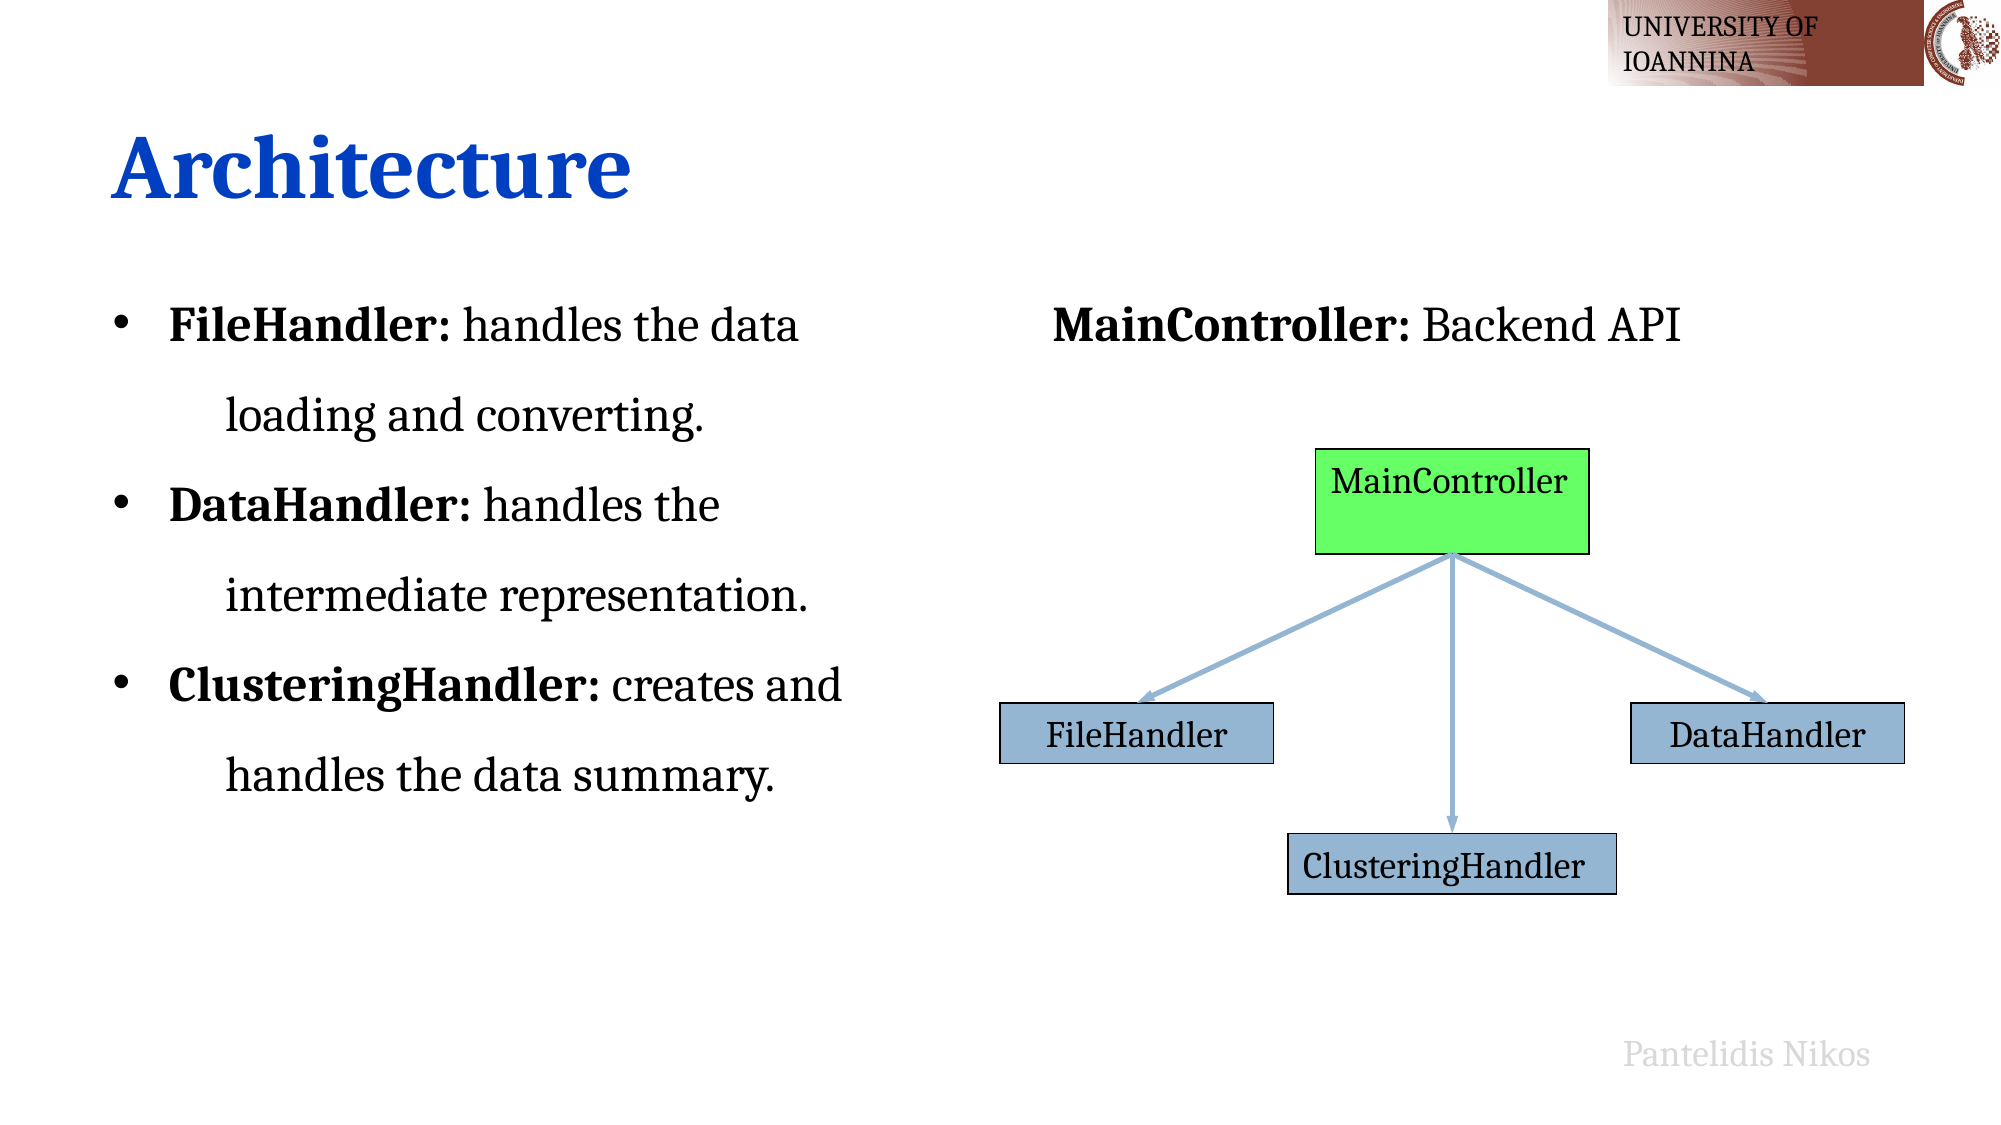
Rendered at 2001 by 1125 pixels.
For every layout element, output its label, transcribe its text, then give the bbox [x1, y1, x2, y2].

text_box FileHandler: handles the data loading and converting. DataHandler: handles the intermediate representation. ClusteringHandler: creates and handles the data summary. [97, 254, 928, 895]
text_box DataHandler [1631, 702, 1905, 764]
text_box MainController: Backend API [1037, 254, 1822, 360]
text_box FileHandler [999, 702, 1274, 764]
text_box ClusteringHandler [1288, 833, 1617, 895]
picture [1924, 0, 2001, 86]
text_box MainController [1315, 448, 1590, 554]
text_box Architecture [96, 112, 779, 235]
